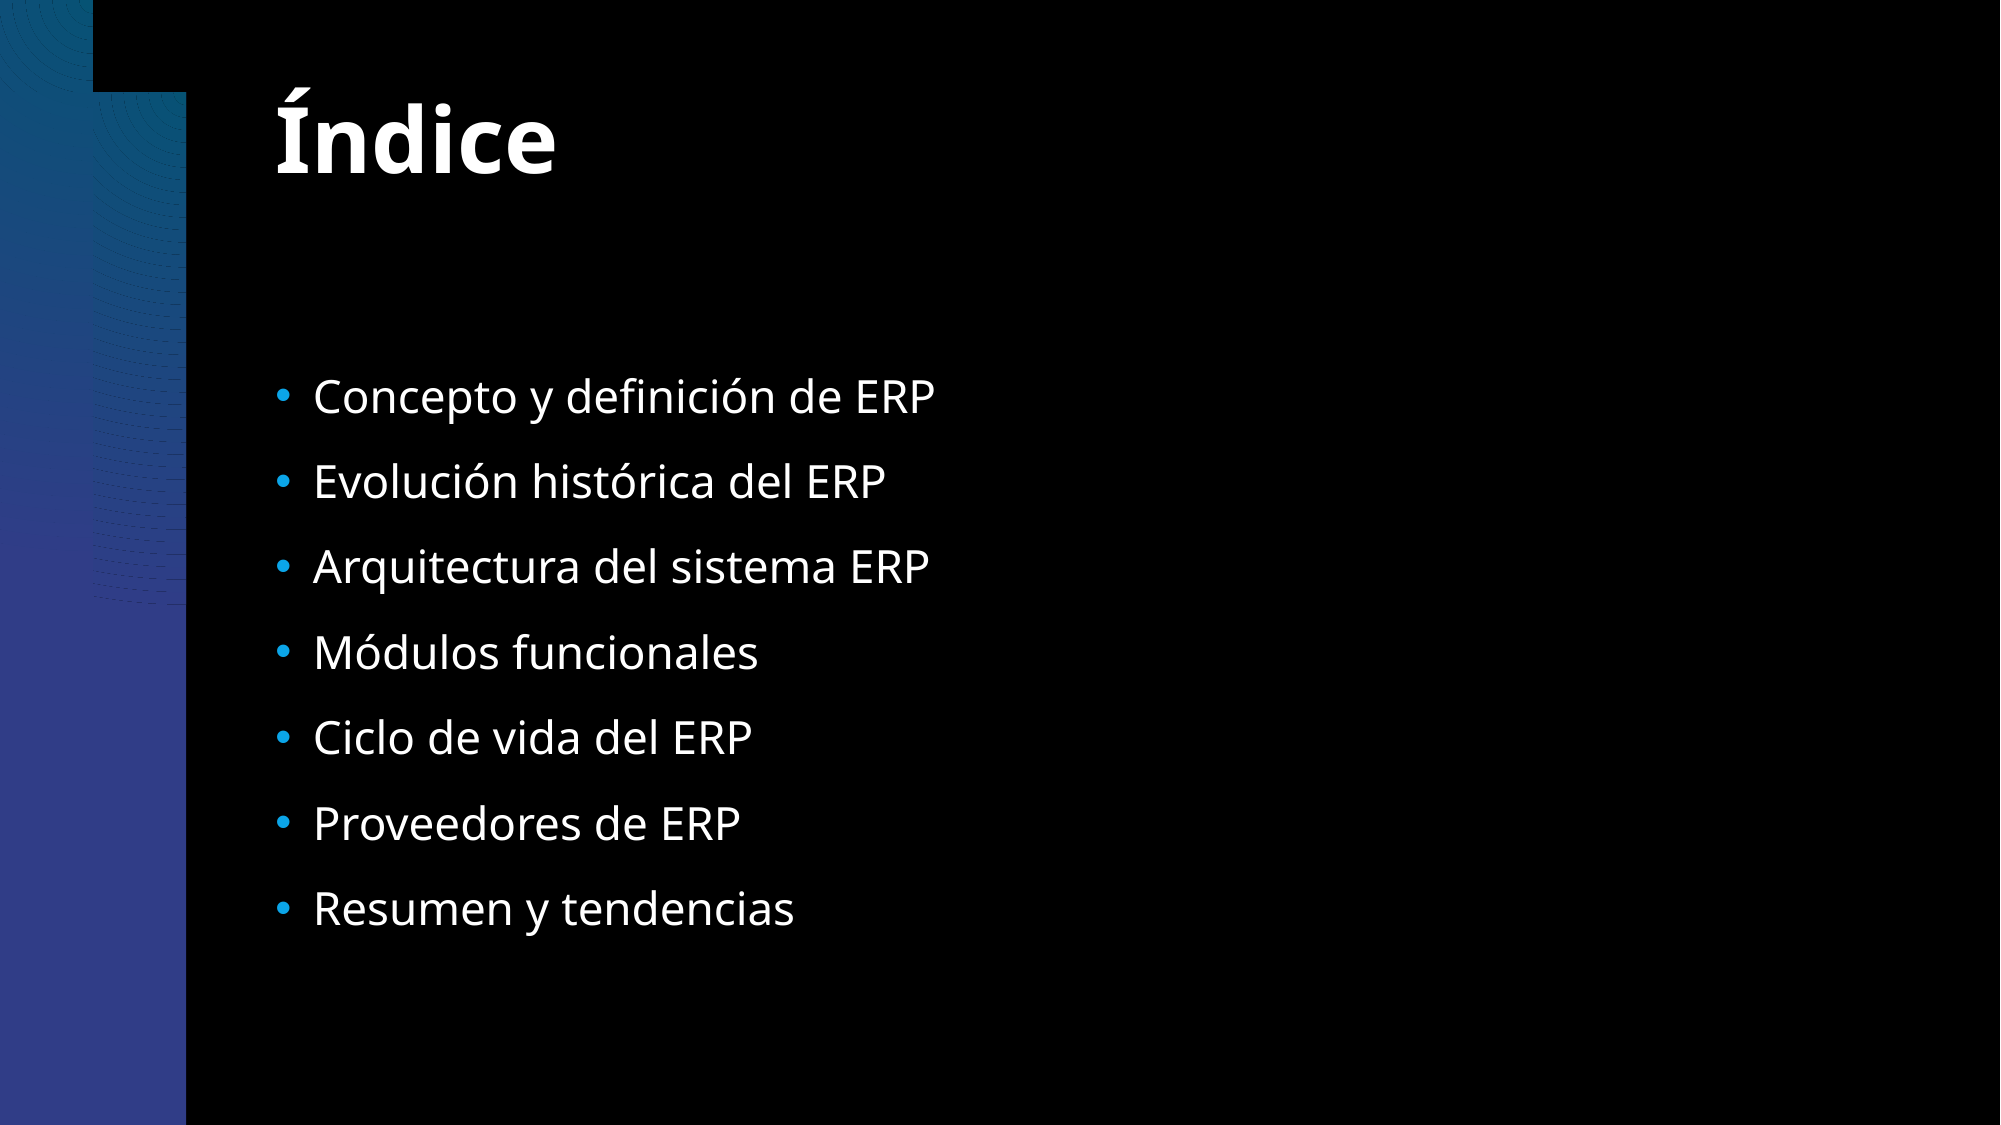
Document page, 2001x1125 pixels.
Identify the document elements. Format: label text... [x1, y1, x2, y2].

title Índice [260, 74, 1817, 330]
list Concepto y definición de ERP Evolución histórica del ERP Arquitectura del sistema ERP Módulos funcionales Ciclo de vida del ERP Proveedores de ERP Resumen y tendencias [260, 354, 1817, 999]
